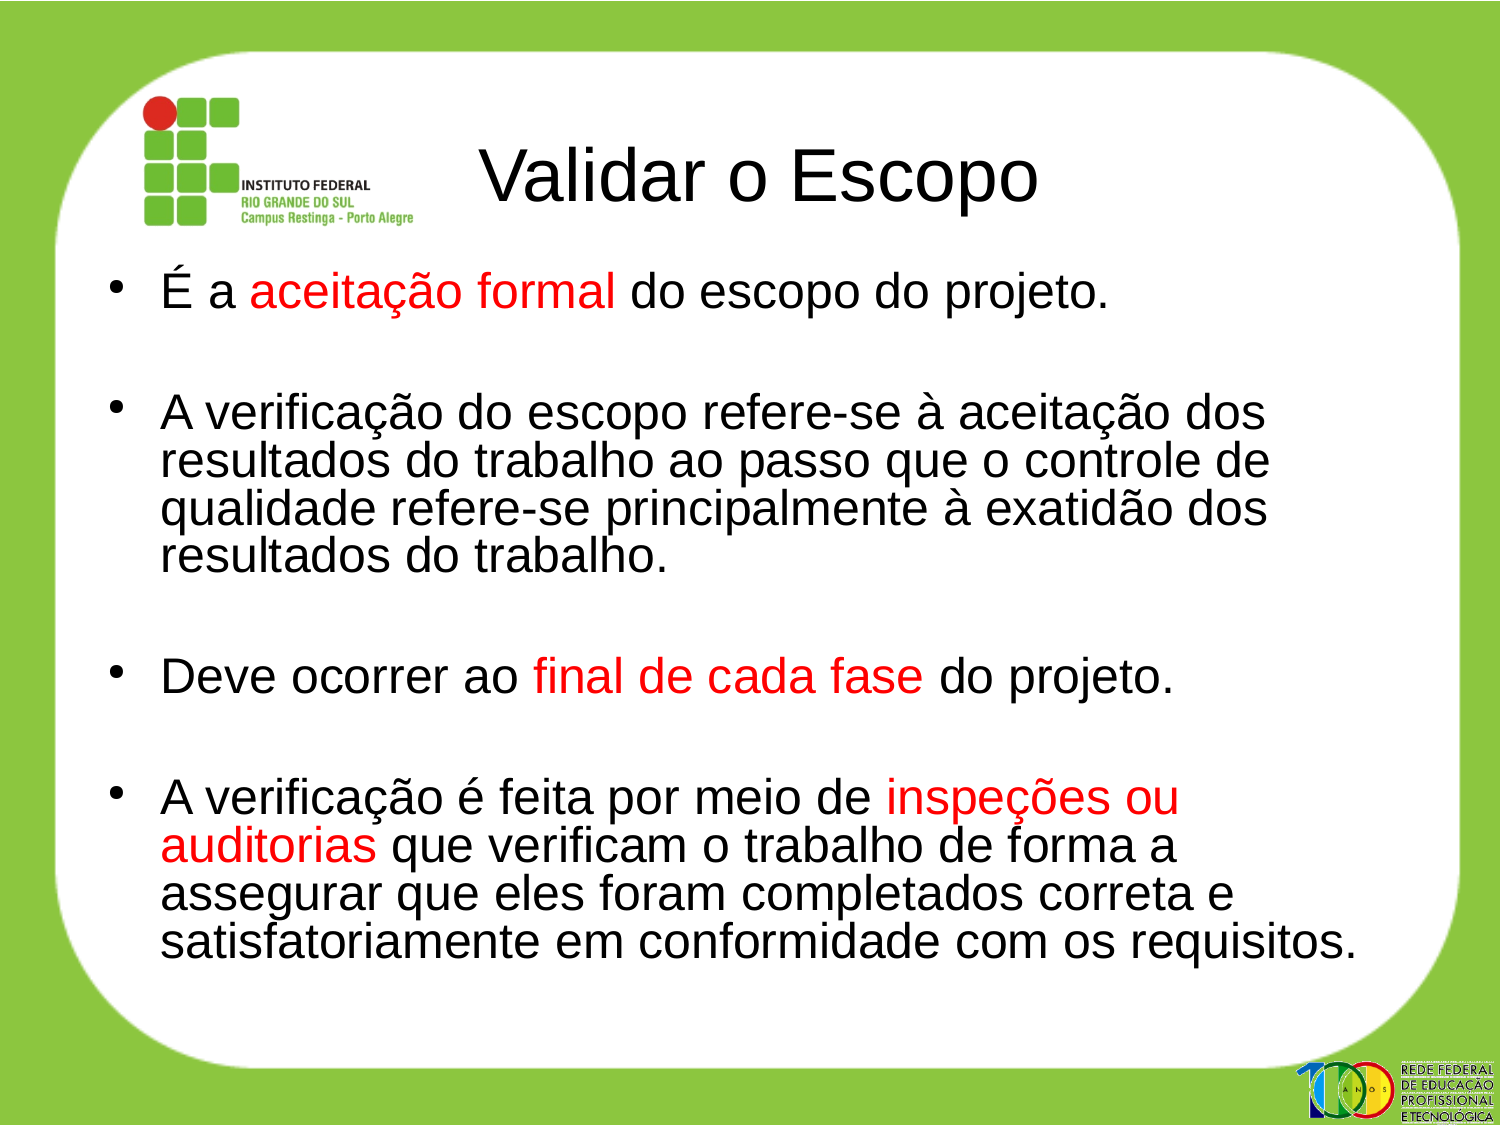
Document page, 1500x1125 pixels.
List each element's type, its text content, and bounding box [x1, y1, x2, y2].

title Validar o Escopo [427, 36, 1500, 225]
list É a aceitação formal do escopo do projeto. A verificação do escopo refere-se à aceitação dos resultados do trabalho ao passo que o controle de qualidade refere-se principalmente à exatidão dos resultados do trabalho. Deve ocorrer ao final de cada fase do projeto. A verificação é feita por meio de inspeções ou auditorias que verificam o trabalho de forma a assegurar que eles foram completados correta e satisfatoriamente em conformidade com os requisitos. [75, 262, 1426, 1035]
picture [0, 1, 1500, 1125]
